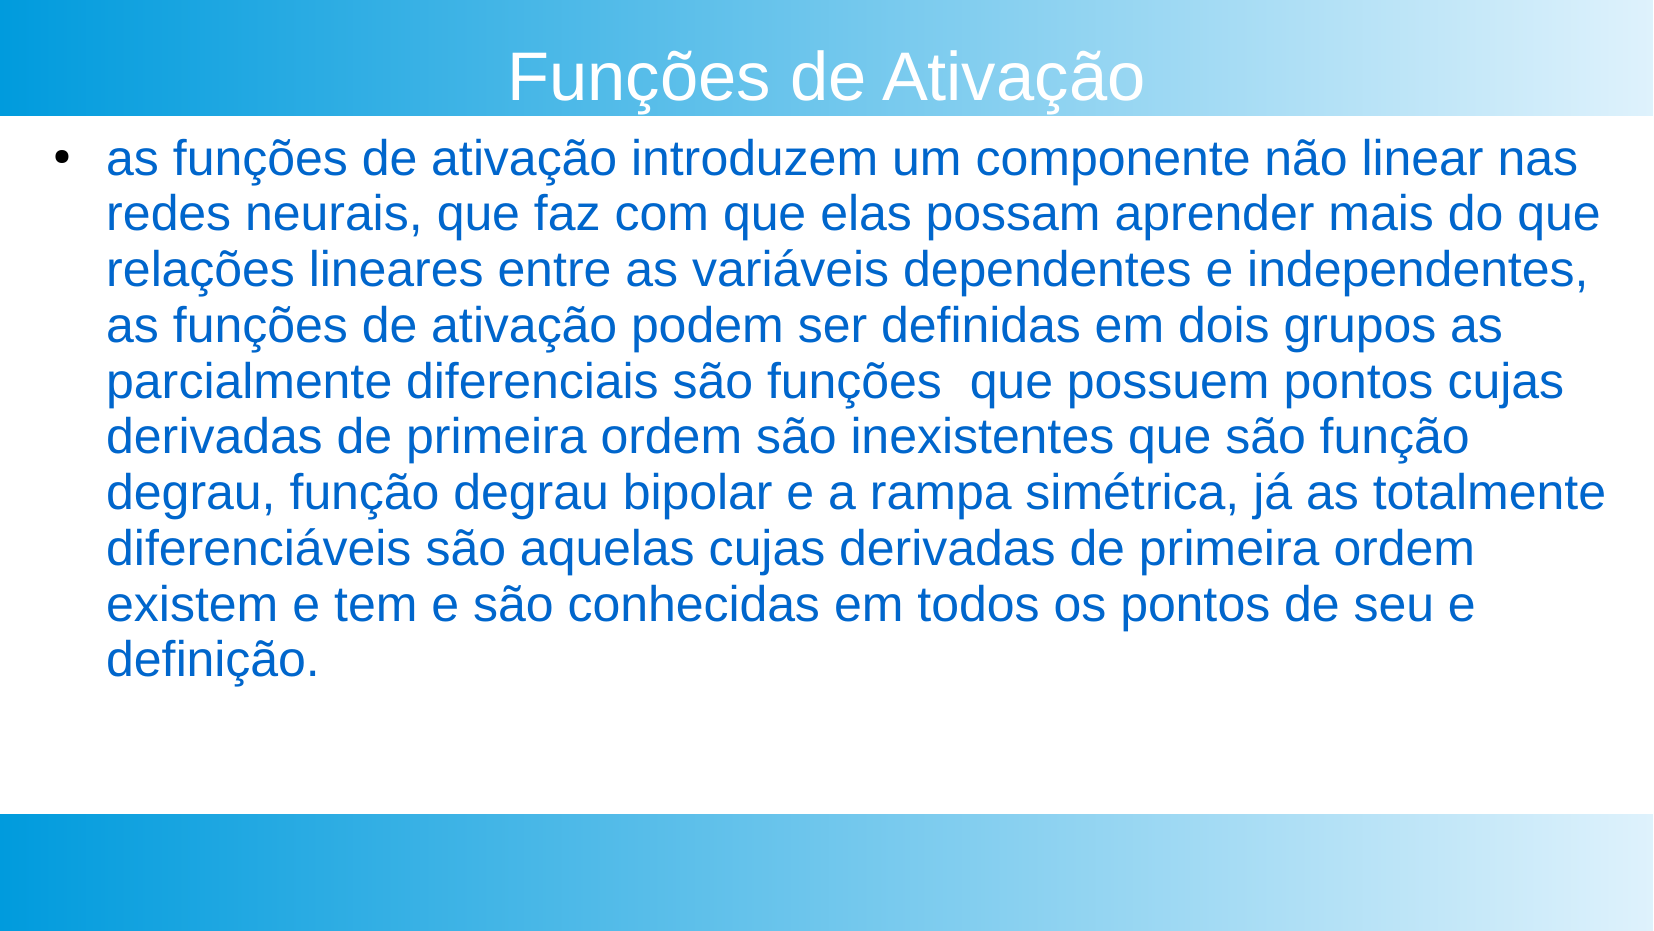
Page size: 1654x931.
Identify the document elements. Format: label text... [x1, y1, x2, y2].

title Funções de Ativação [82, 37, 1571, 116]
list as funções de ativação introduzem um componente não linear nas redes neurais, que faz com que elas possam aprender mais do que relações lineares entre as variáveis dependentes e independentes, as funções de ativação podem ser definidas em dois grupos as parcialmente diferenciais são funções que possuem pontos cujas derivadas de primeira ordem são inexistentes que são função degrau, função degrau bipolar e a rampa simétrica, já as totalmente diferenciáveis são aquelas cujas derivadas de primeira ordem existem e tem e são conhecidas em todos os pontos de seu e definição. [35, 129, 1619, 815]
